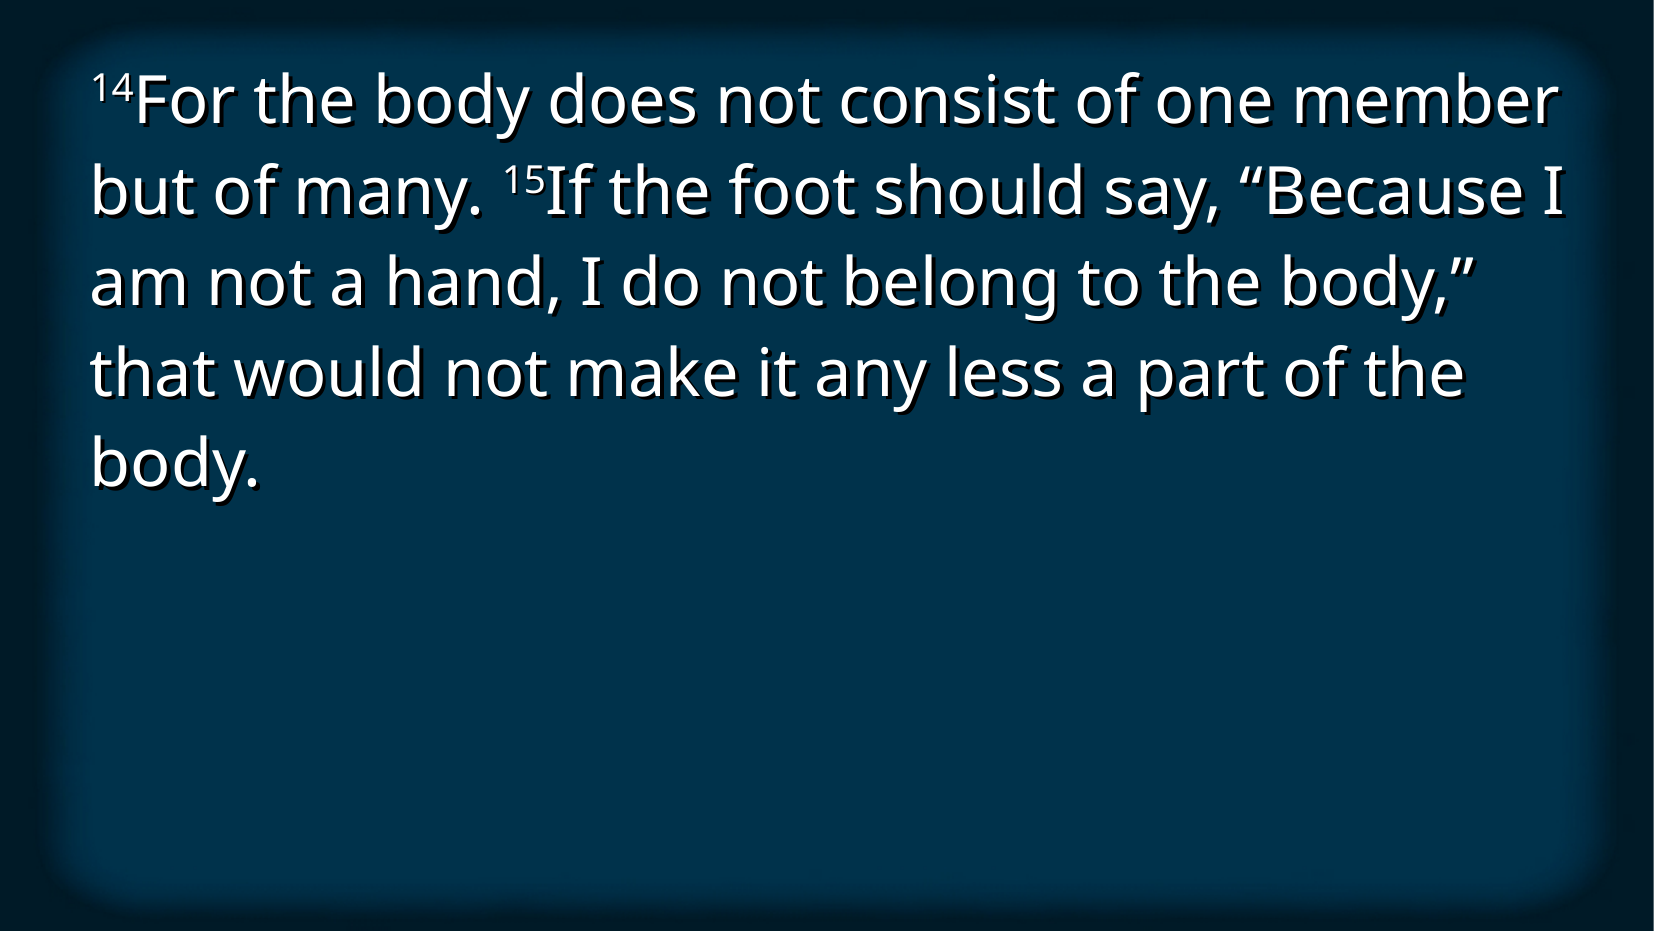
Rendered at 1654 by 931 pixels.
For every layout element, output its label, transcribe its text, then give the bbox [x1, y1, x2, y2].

picture [0, 0, 1654, 931]
text_box 14For the body does not consist of one member but of many. 15If the foot should say, “Because I am not a hand, I do not belong to the body,” that would not make it any less a part of the body. [75, 45, 1591, 436]
